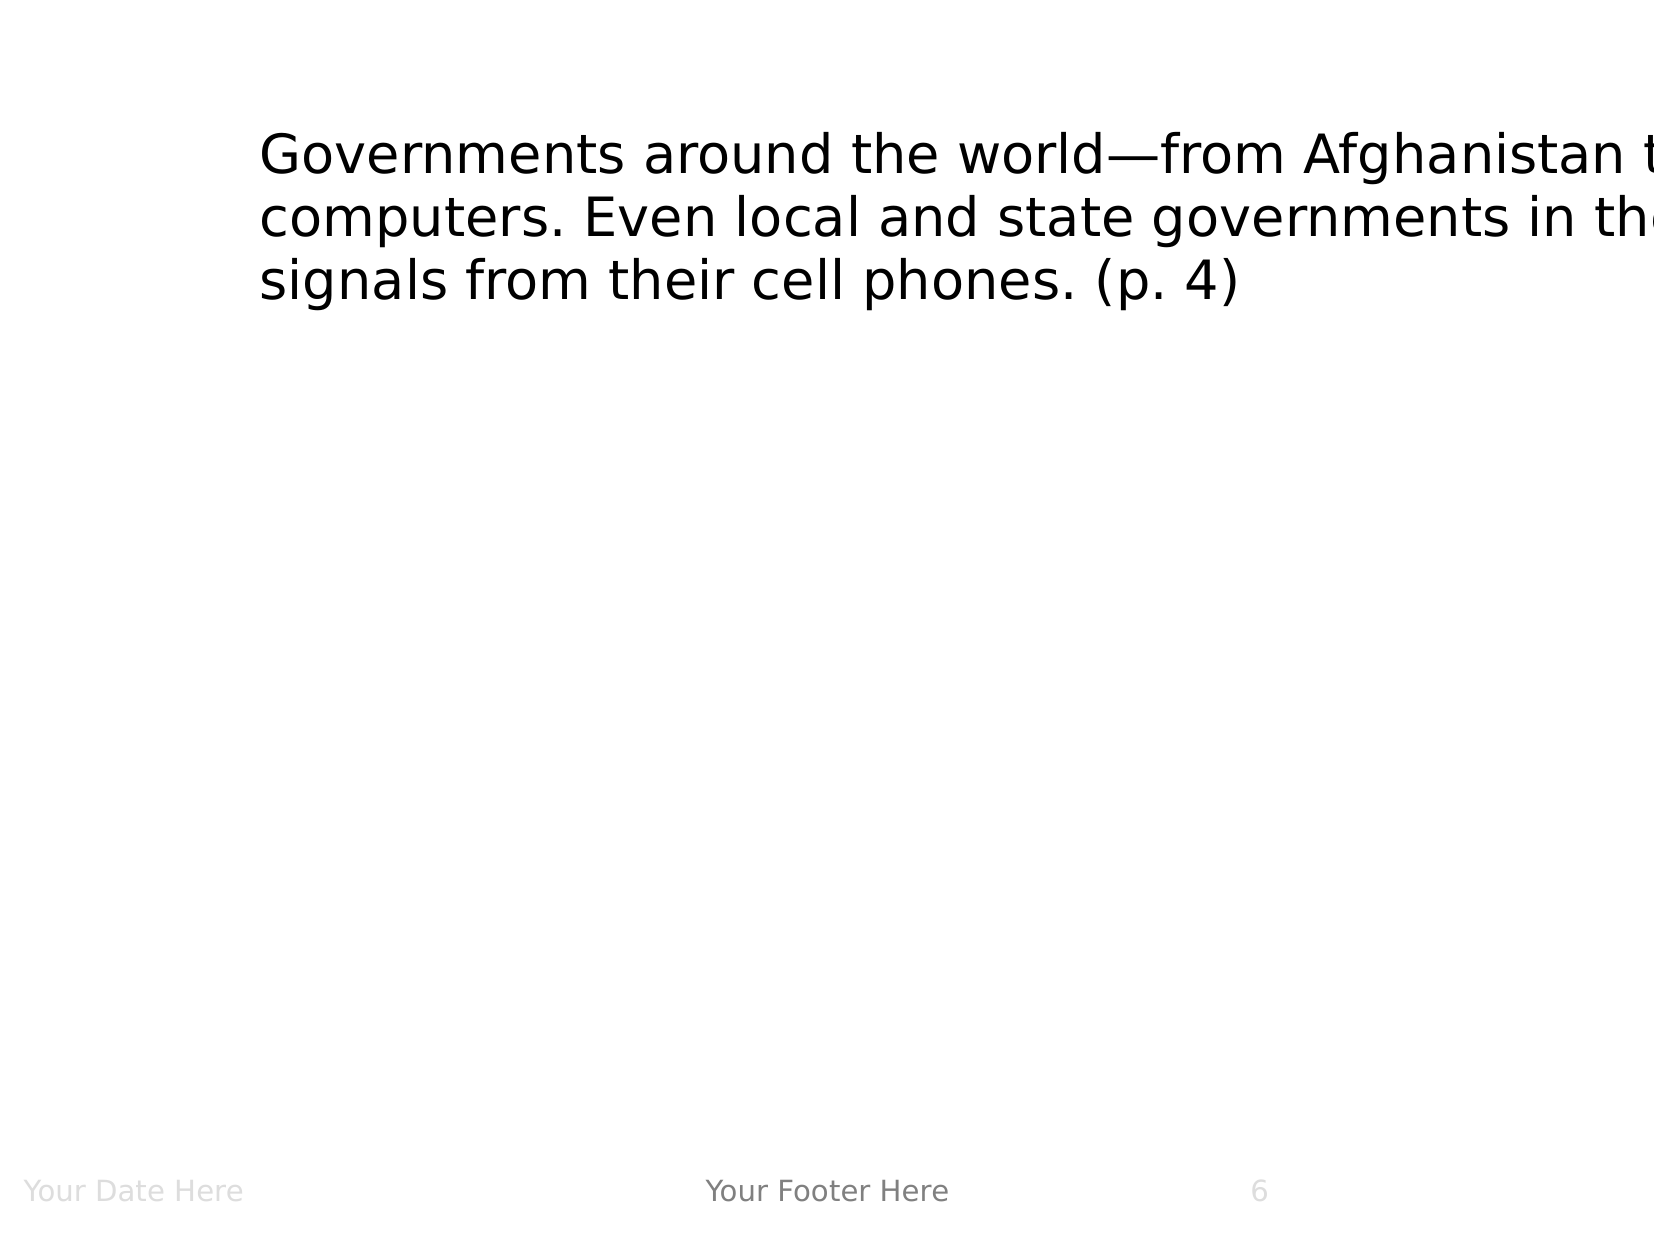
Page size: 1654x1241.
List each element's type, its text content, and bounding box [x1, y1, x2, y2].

text_box Your Date Here [23, 1172, 409, 1241]
text_box [1250, 1172, 1636, 1241]
text_box Your Footer Here [565, 1172, 1090, 1241]
text_box Governments around the world—from Afghanistan to Zimbabwe—are snapping up surveillance technology,ranging from “massive intercept” equipment to tools that let them remotely hack into people’s phones and computers. Even local and state governments in the U.S. are snapping up surveillance technology ranging from drones to automated license plate readers…. Local police are increasingly tracking people using signals from their cell phones. (p. 4) [244, 116, 1517, 928]
